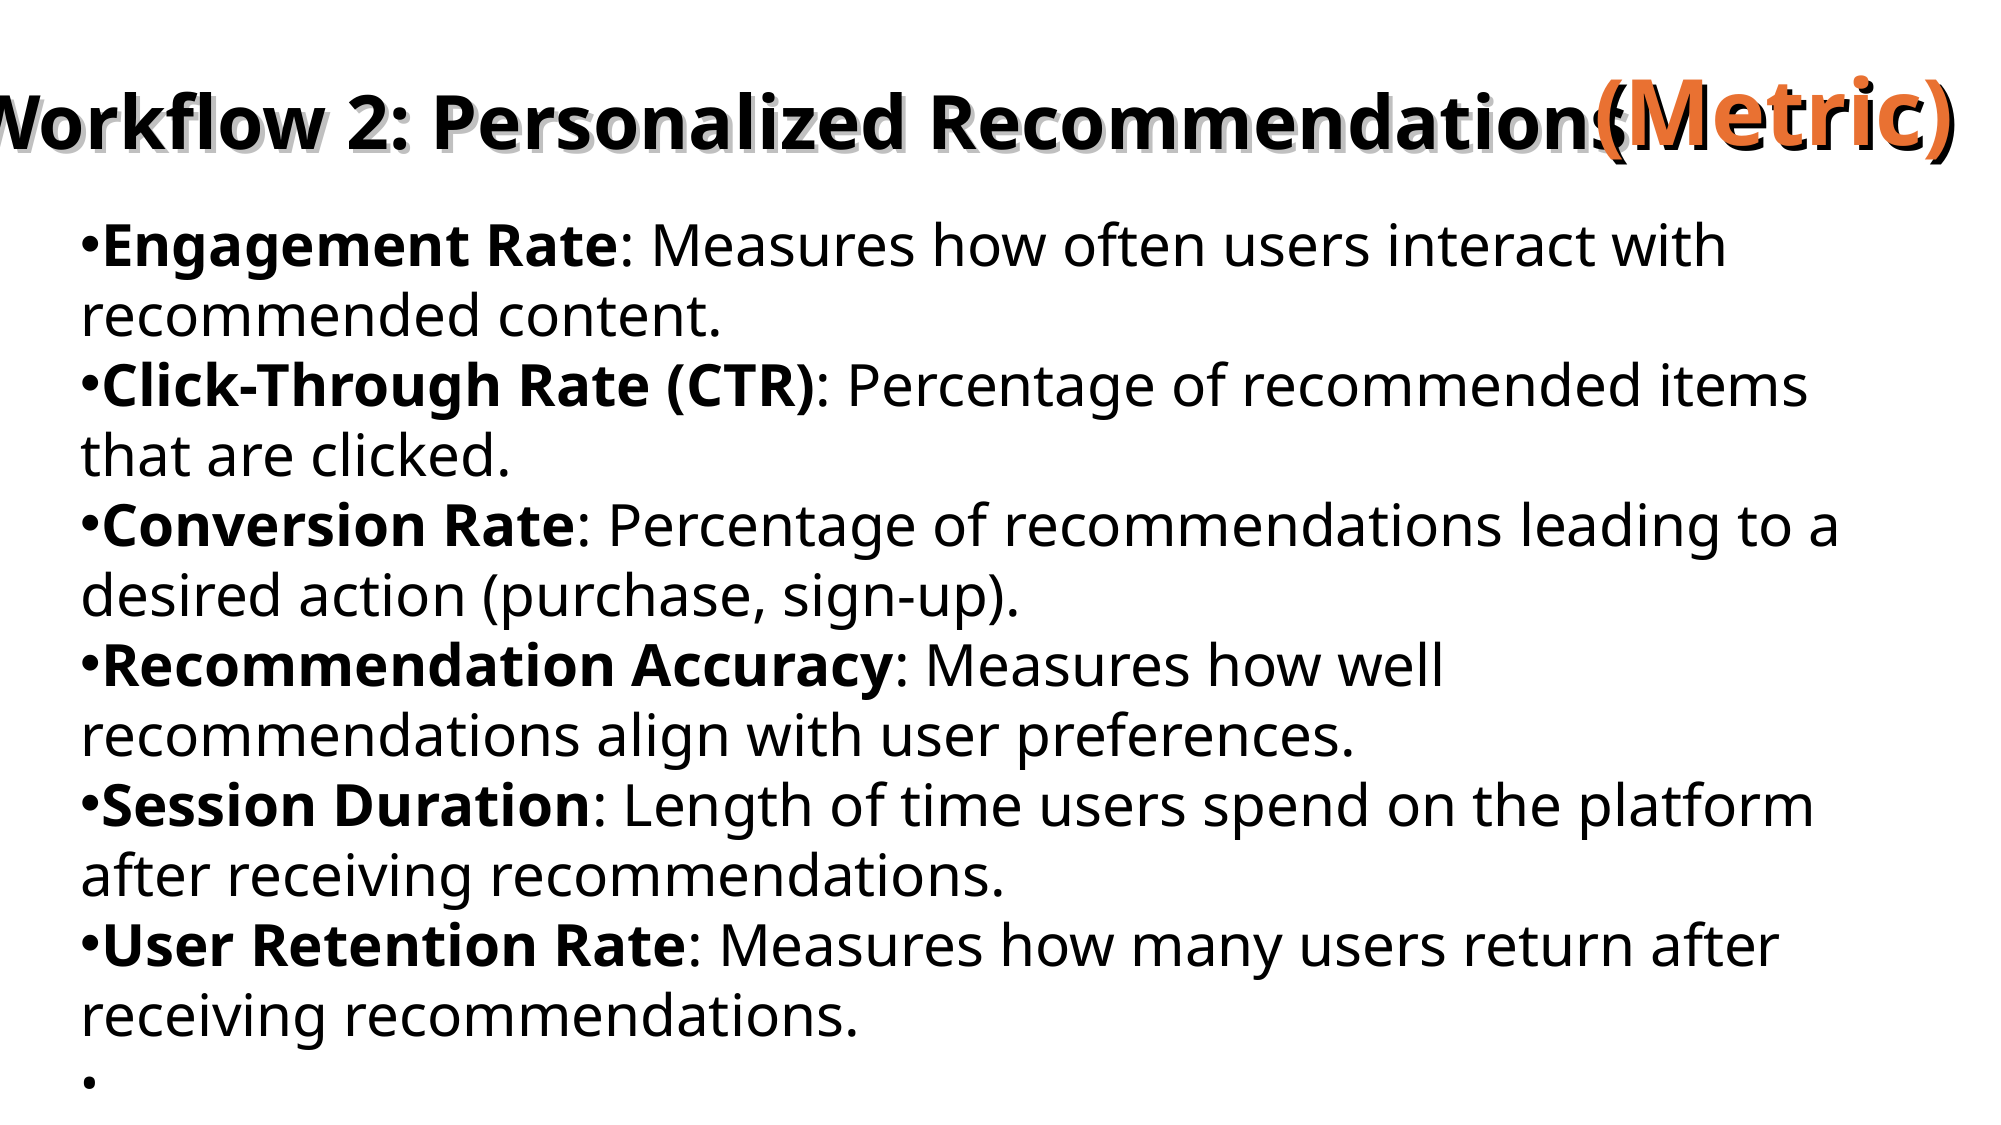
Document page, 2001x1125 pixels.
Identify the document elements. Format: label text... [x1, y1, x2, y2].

text_box (Metric) [1579, 46, 1969, 171]
text_box Engagement Rate: Measures how often users interact with recommended content. Click-Through Rate (CTR): Percentage of recommended items that are clicked. Conversion Rate: Percentage of recommendations leading to a desired action (purchase, sign-up). Recommendation Accuracy: Measures how well recommendations align with user preferences. Session Duration: Length of time users spend on the platform after receiving recommendations. User Retention Rate: Measures how many users return after receiving recommendations. [66, 200, 1879, 1124]
text_box Workflow 2: Personalized Recommendations [0, 67, 1644, 172]
